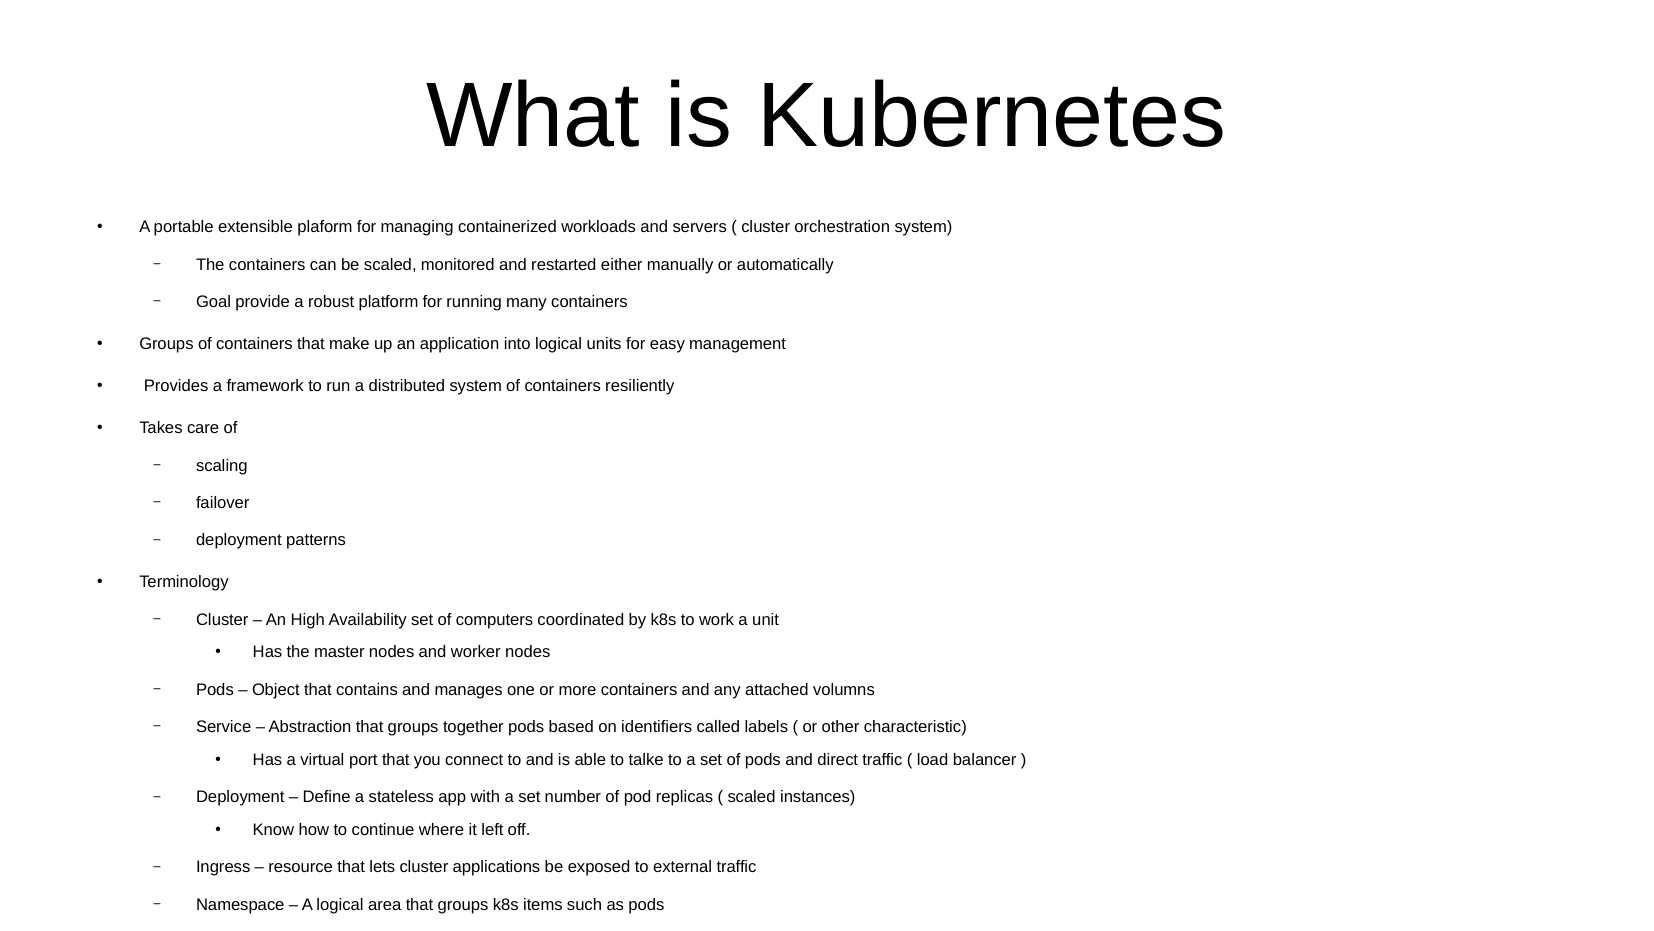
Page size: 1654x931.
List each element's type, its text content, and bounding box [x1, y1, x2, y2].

title What is Kubernetes [82, 37, 1571, 193]
list A portable extensible plaform for managing containerized workloads and servers ( cluster orchestration system) The containers can be scaled, monitored and restarted either manually or automatically Goal provide a robust platform for running many containers Groups of containers that make up an application into logical units for easy management Provides a framework to run a distributed system of containers resiliently Takes care of scaling failover deployment patterns Terminology Cluster – An High Availability set of computers coordinated by k8s to work a unit Has the master nodes and worker nodes Pods – Object that contains and manages one or more containers and any attached volumns Service – Abstraction that groups together pods based on identifiers called labels ( or other characteristic) Has a virtual port that you connect to and is able to talke to a set of pods and direct traffic ( load balancer ) Deployment – Define a stateless app with a set number of pod replicas ( scaled instances) Know how to continue where it left off. Ingress – resource that lets cluster applications be exposed to external traffic Namespace – A logical area that groups k8s items such as pods [82, 217, 1571, 916]
